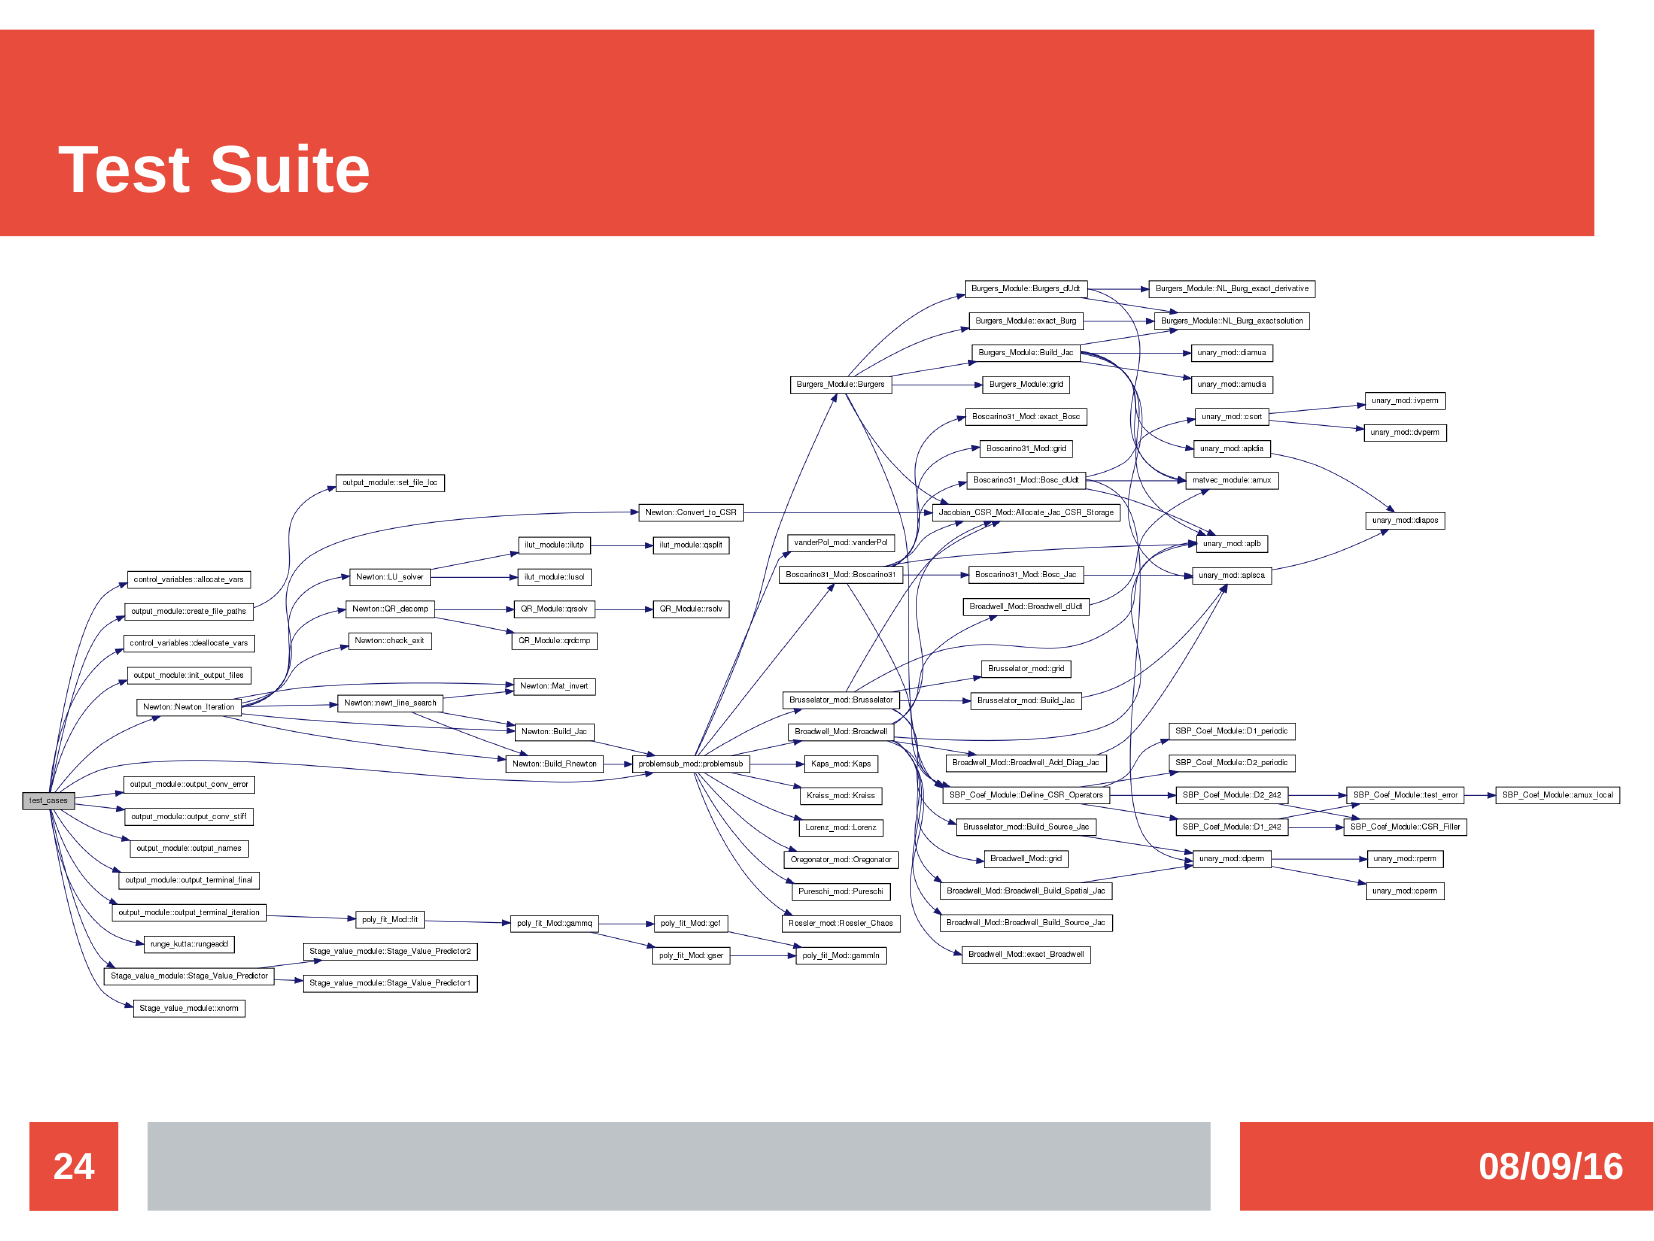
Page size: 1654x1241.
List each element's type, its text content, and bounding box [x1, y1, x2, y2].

picture [19, 277, 1623, 1021]
title Test Suite [59, 59, 1595, 207]
